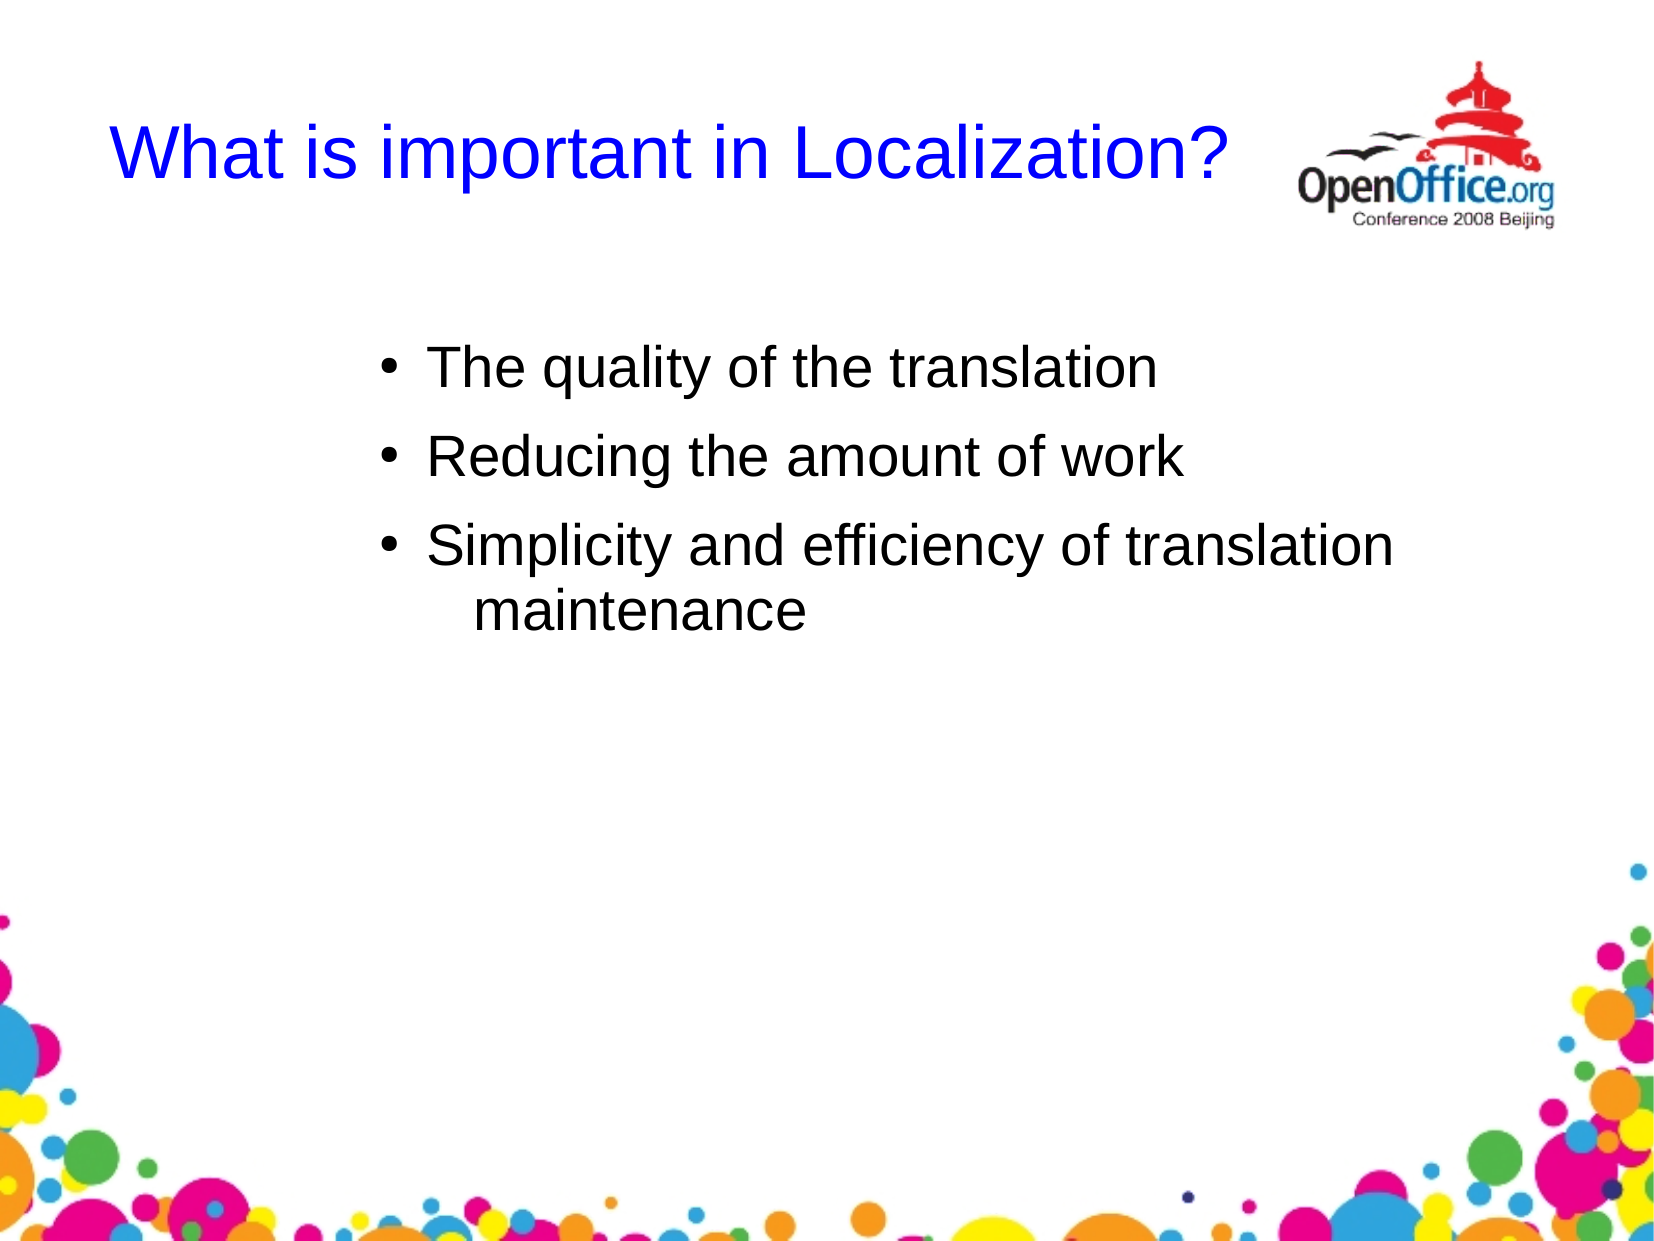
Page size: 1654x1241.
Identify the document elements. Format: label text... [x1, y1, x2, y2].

title What is important in Localization? [82, 49, 1258, 257]
picture [0, 810, 1654, 1241]
picture [1285, 51, 1569, 250]
list The quality of the translation Reducing the amount of work Simplicity and efficiency of translation maintenance [48, 335, 1537, 1139]
